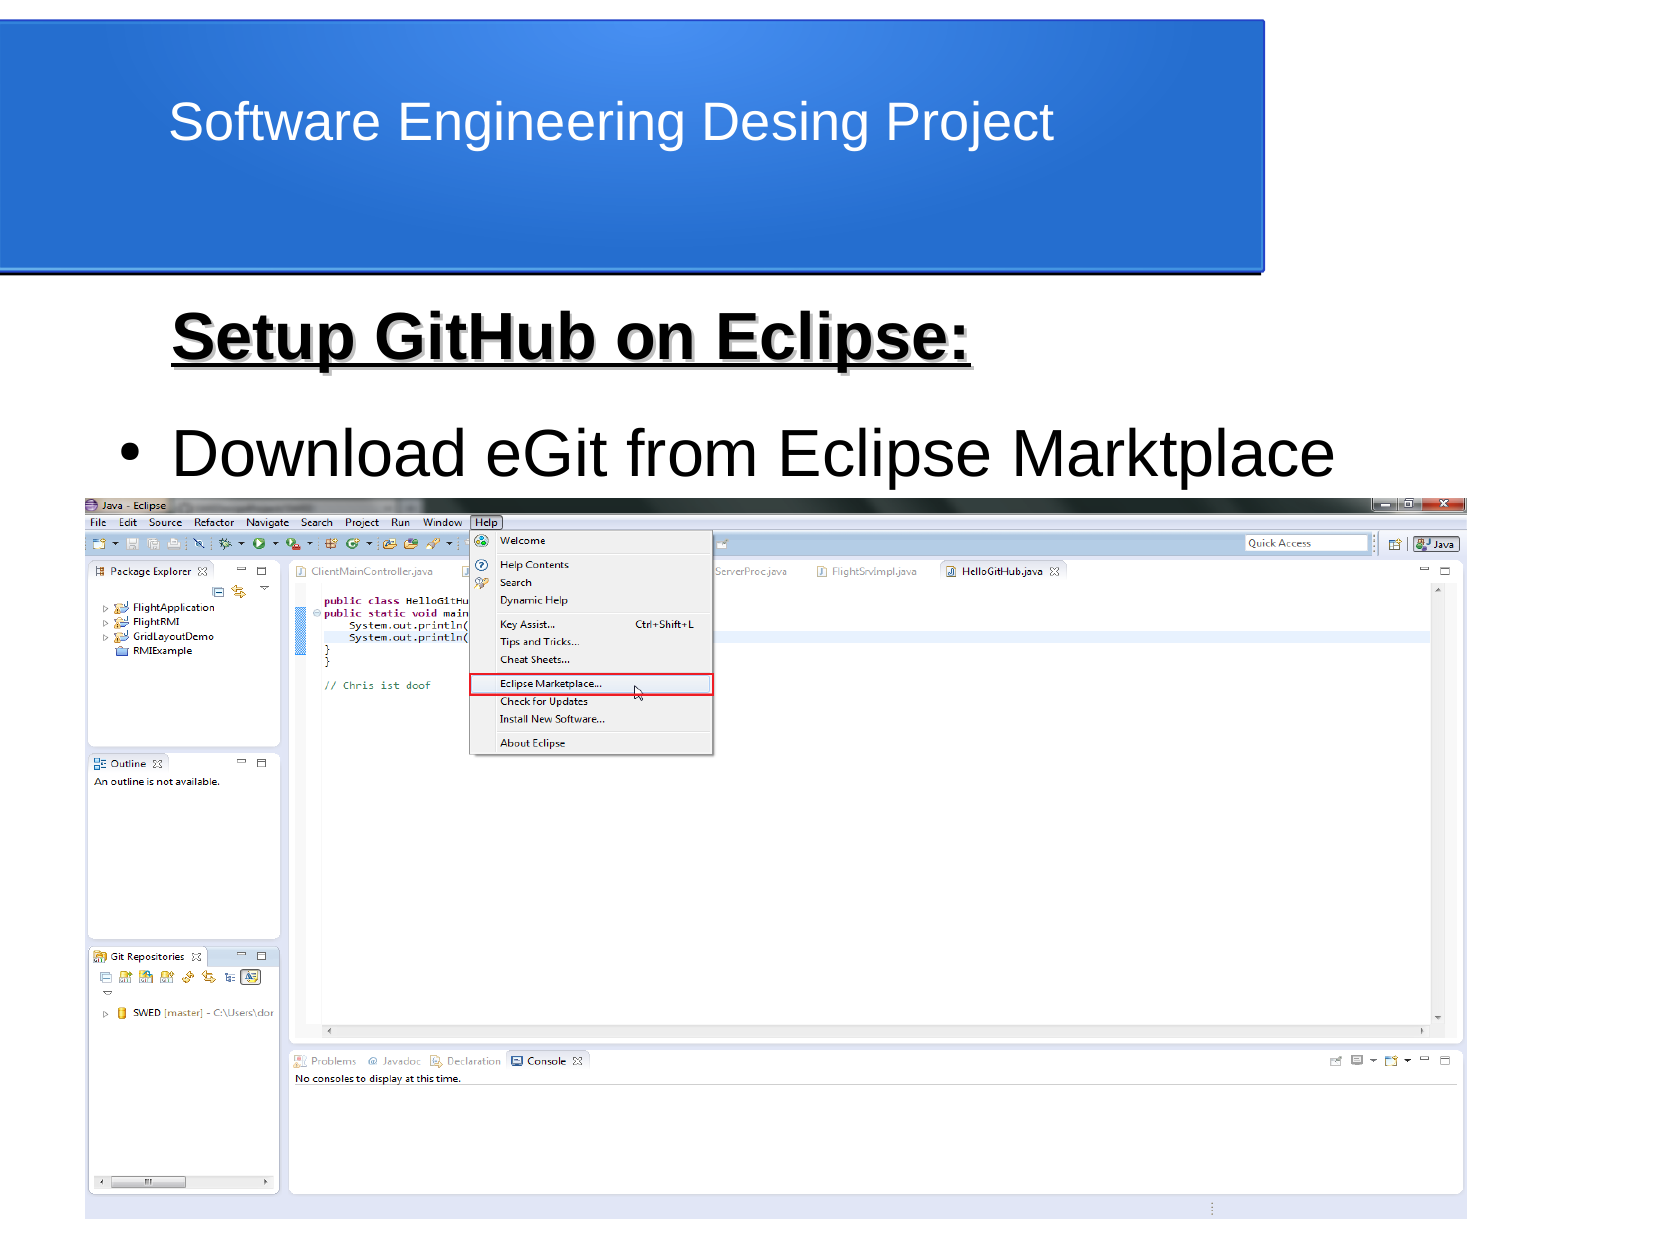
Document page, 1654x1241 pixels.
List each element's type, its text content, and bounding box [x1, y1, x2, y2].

picture [85, 498, 1467, 1219]
list Setup GitHub on Eclipse: Download eGit from Eclipse Marktplace [82, 299, 1571, 1019]
text_box Software Engineering Desing Project [153, 83, 1071, 201]
